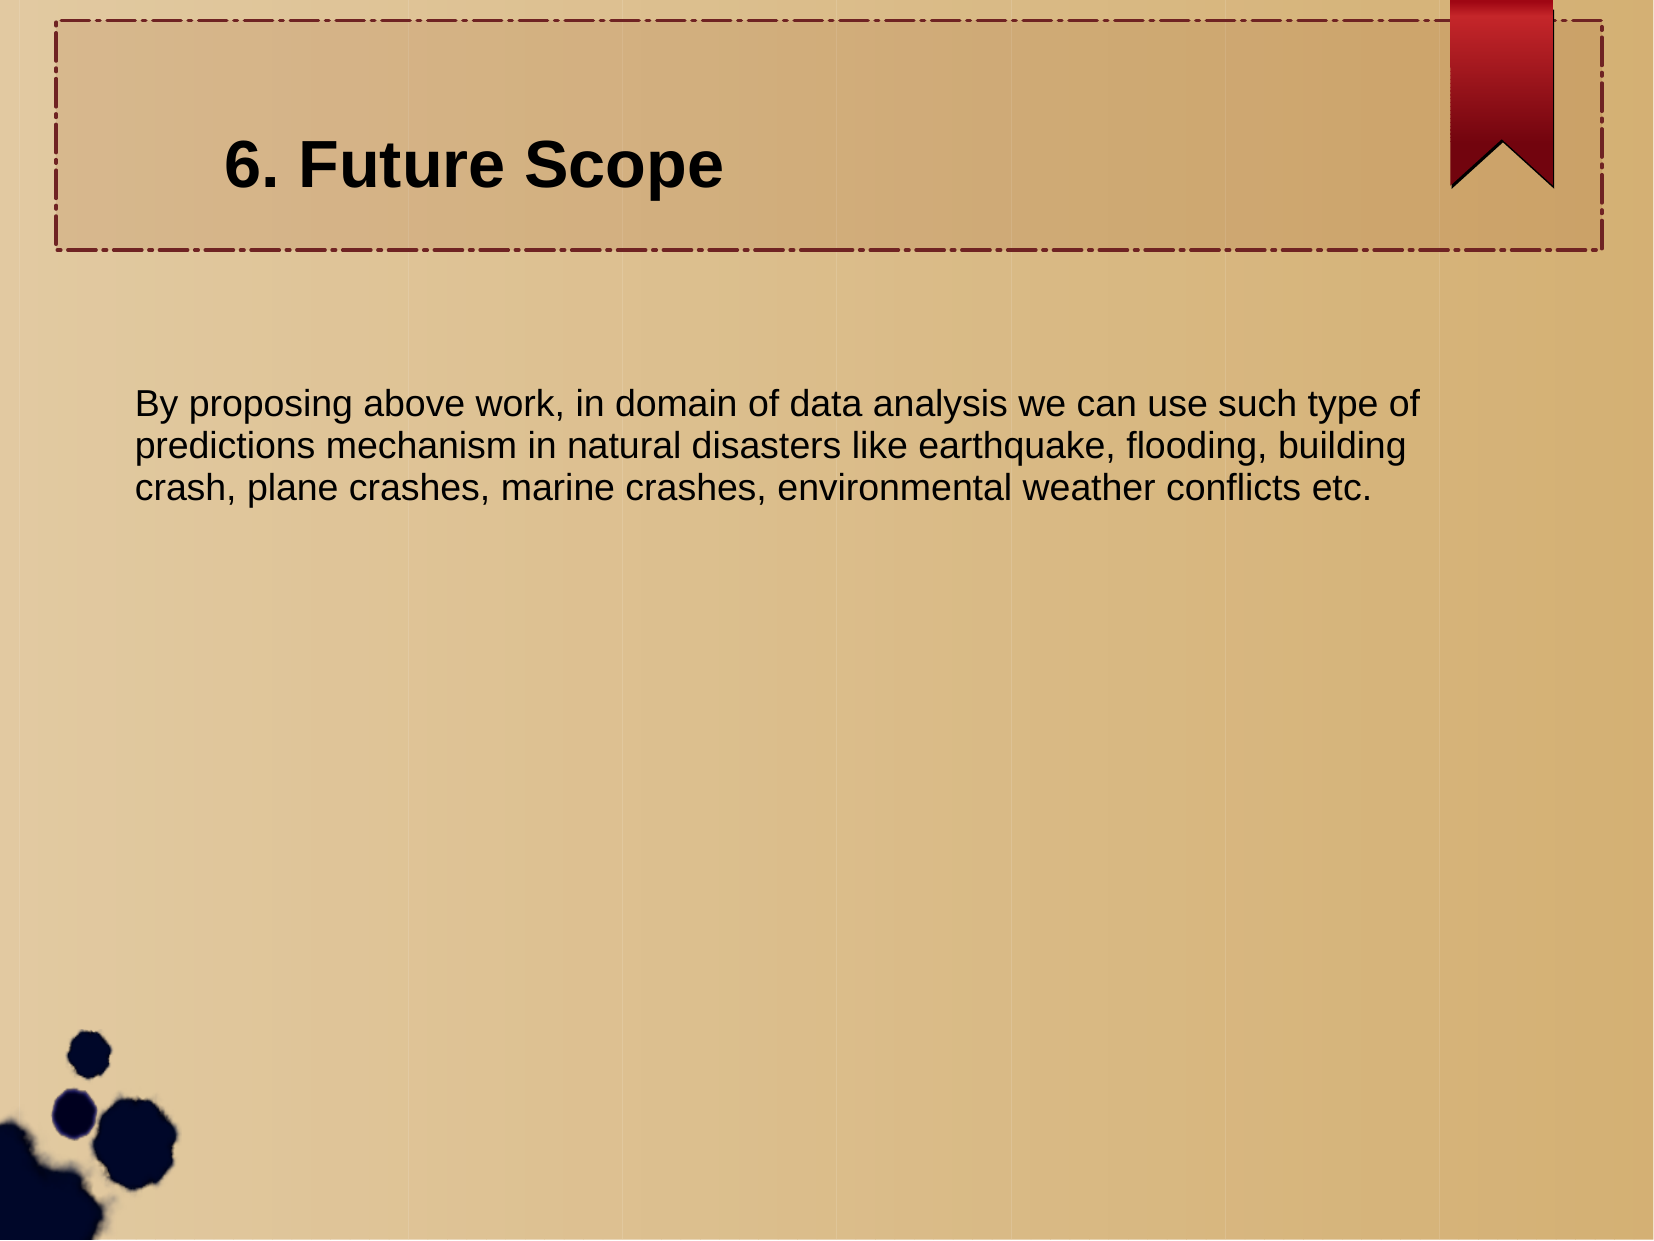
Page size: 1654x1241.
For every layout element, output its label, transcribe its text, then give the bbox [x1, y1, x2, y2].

text_box 6. Future Scope [210, 120, 741, 210]
text_box By proposing above work, in domain of data analysis we can use such type of predictions mechanism in natural disasters like earthquake, flooding, building crash, plane crashes, marine crashes, environmental weather conflicts etc. [120, 375, 1446, 516]
